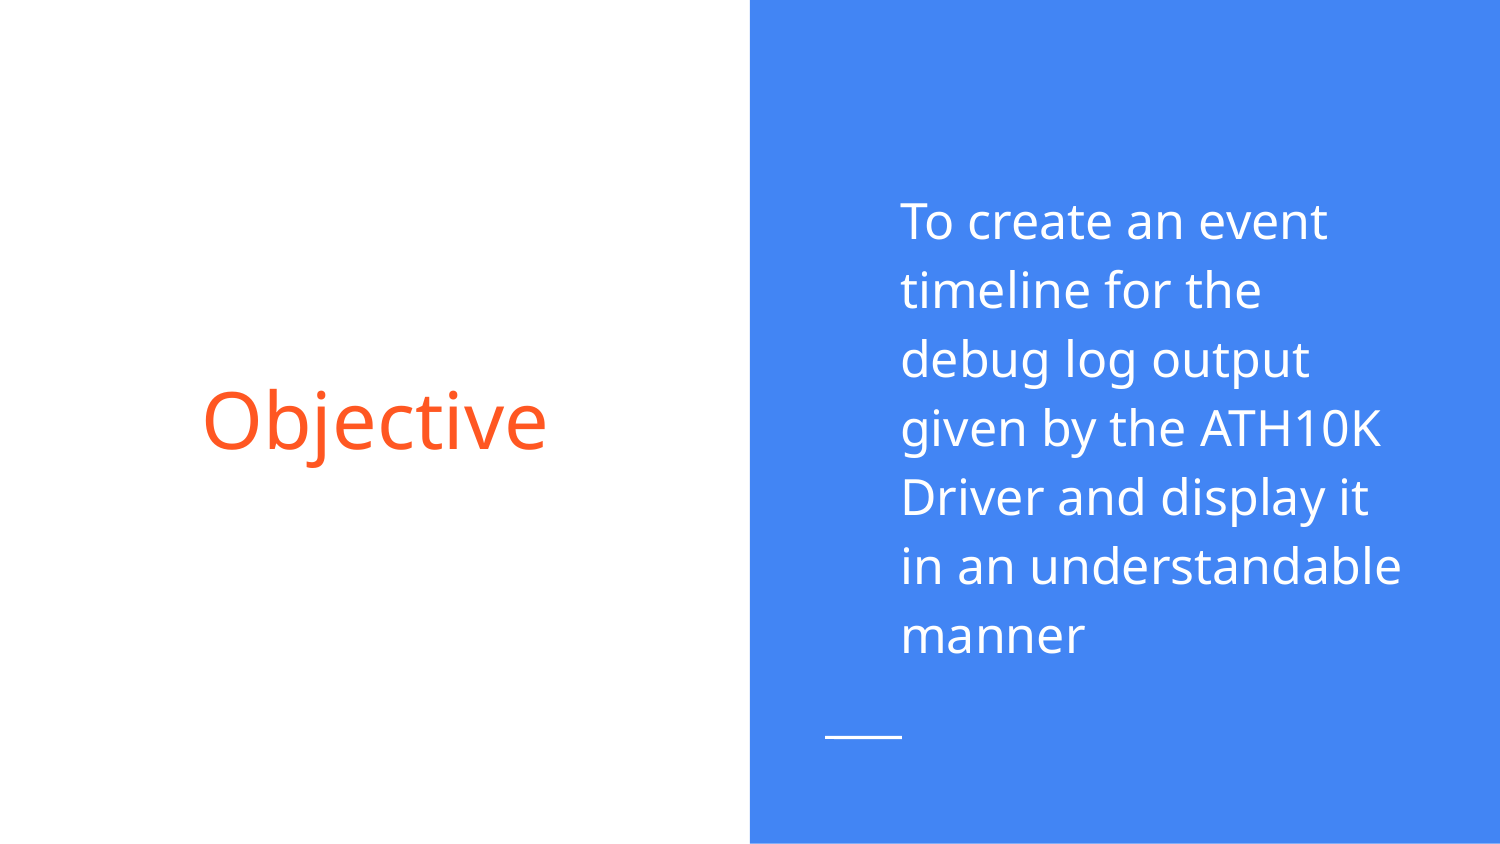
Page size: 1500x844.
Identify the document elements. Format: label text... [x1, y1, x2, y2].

list To create an event timeline for the debug log output given by the ATH10K Driver and display it in an understandable manner [810, 118, 1440, 725]
title Objective [43, 225, 708, 481]
